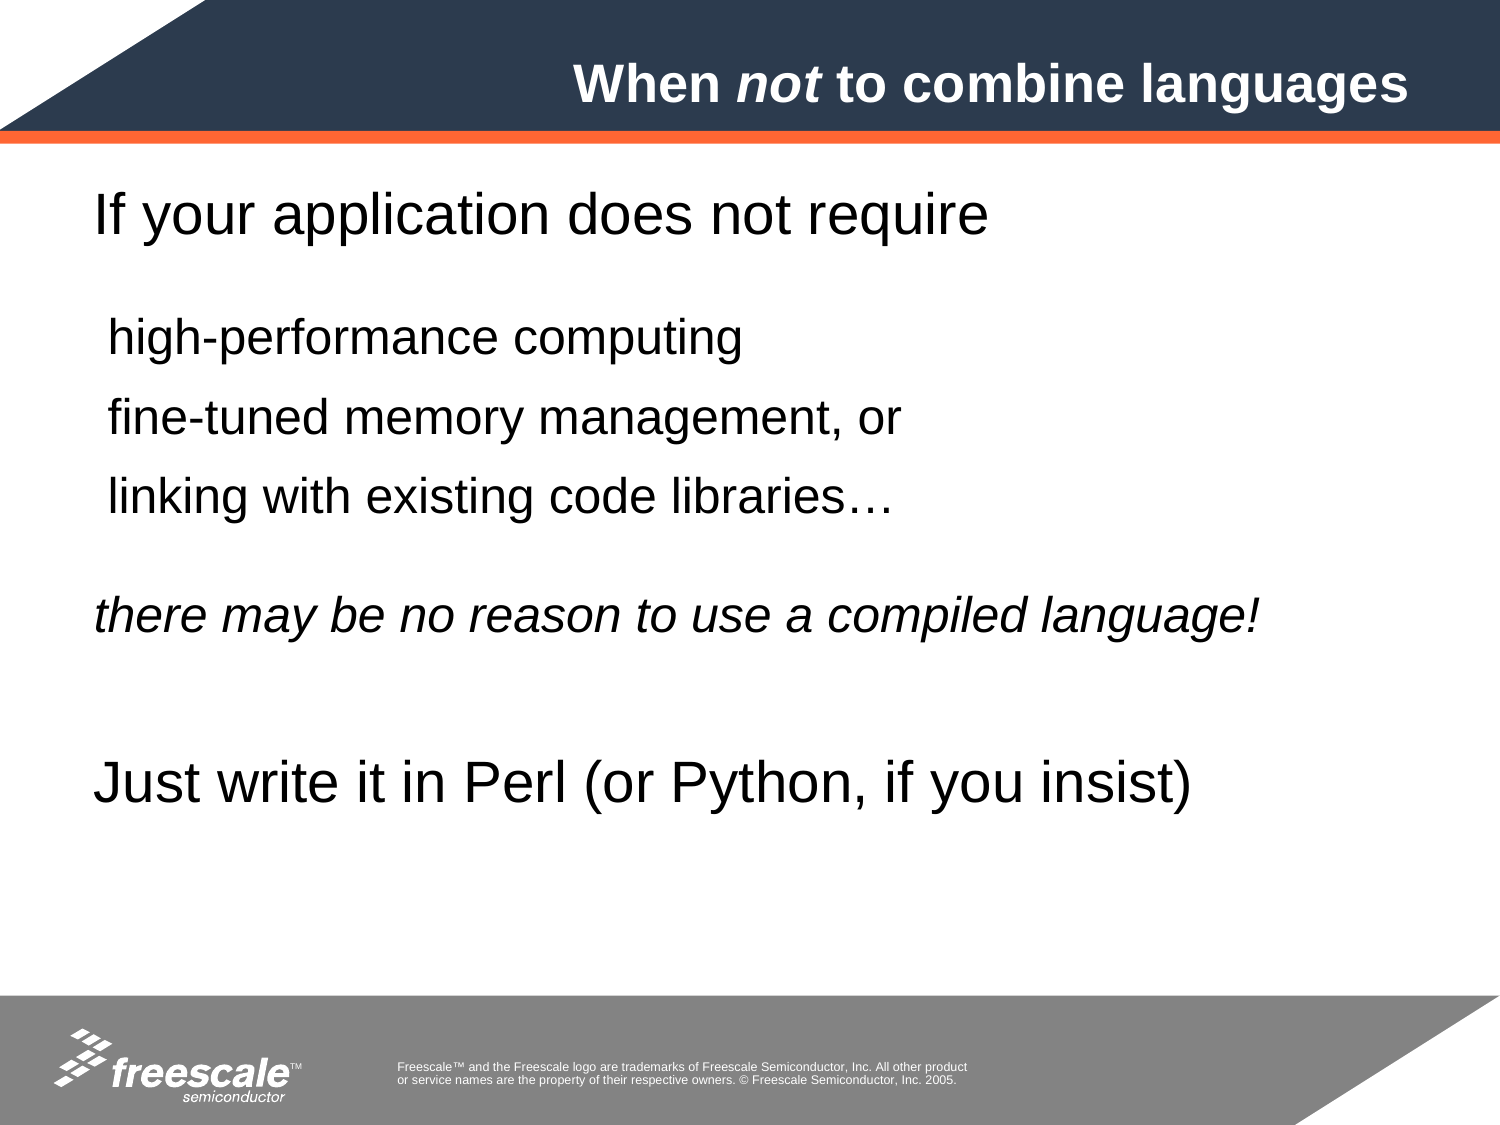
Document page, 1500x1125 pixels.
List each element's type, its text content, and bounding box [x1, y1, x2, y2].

title When not to combine languages [75, 27, 1426, 146]
list If your application does not require high-performance computing fine-tuned memory management, or linking with existing code libraries… there may be no reason to use a compiled language! Just write it in Perl (or Python, if you insist) [78, 169, 1429, 1079]
